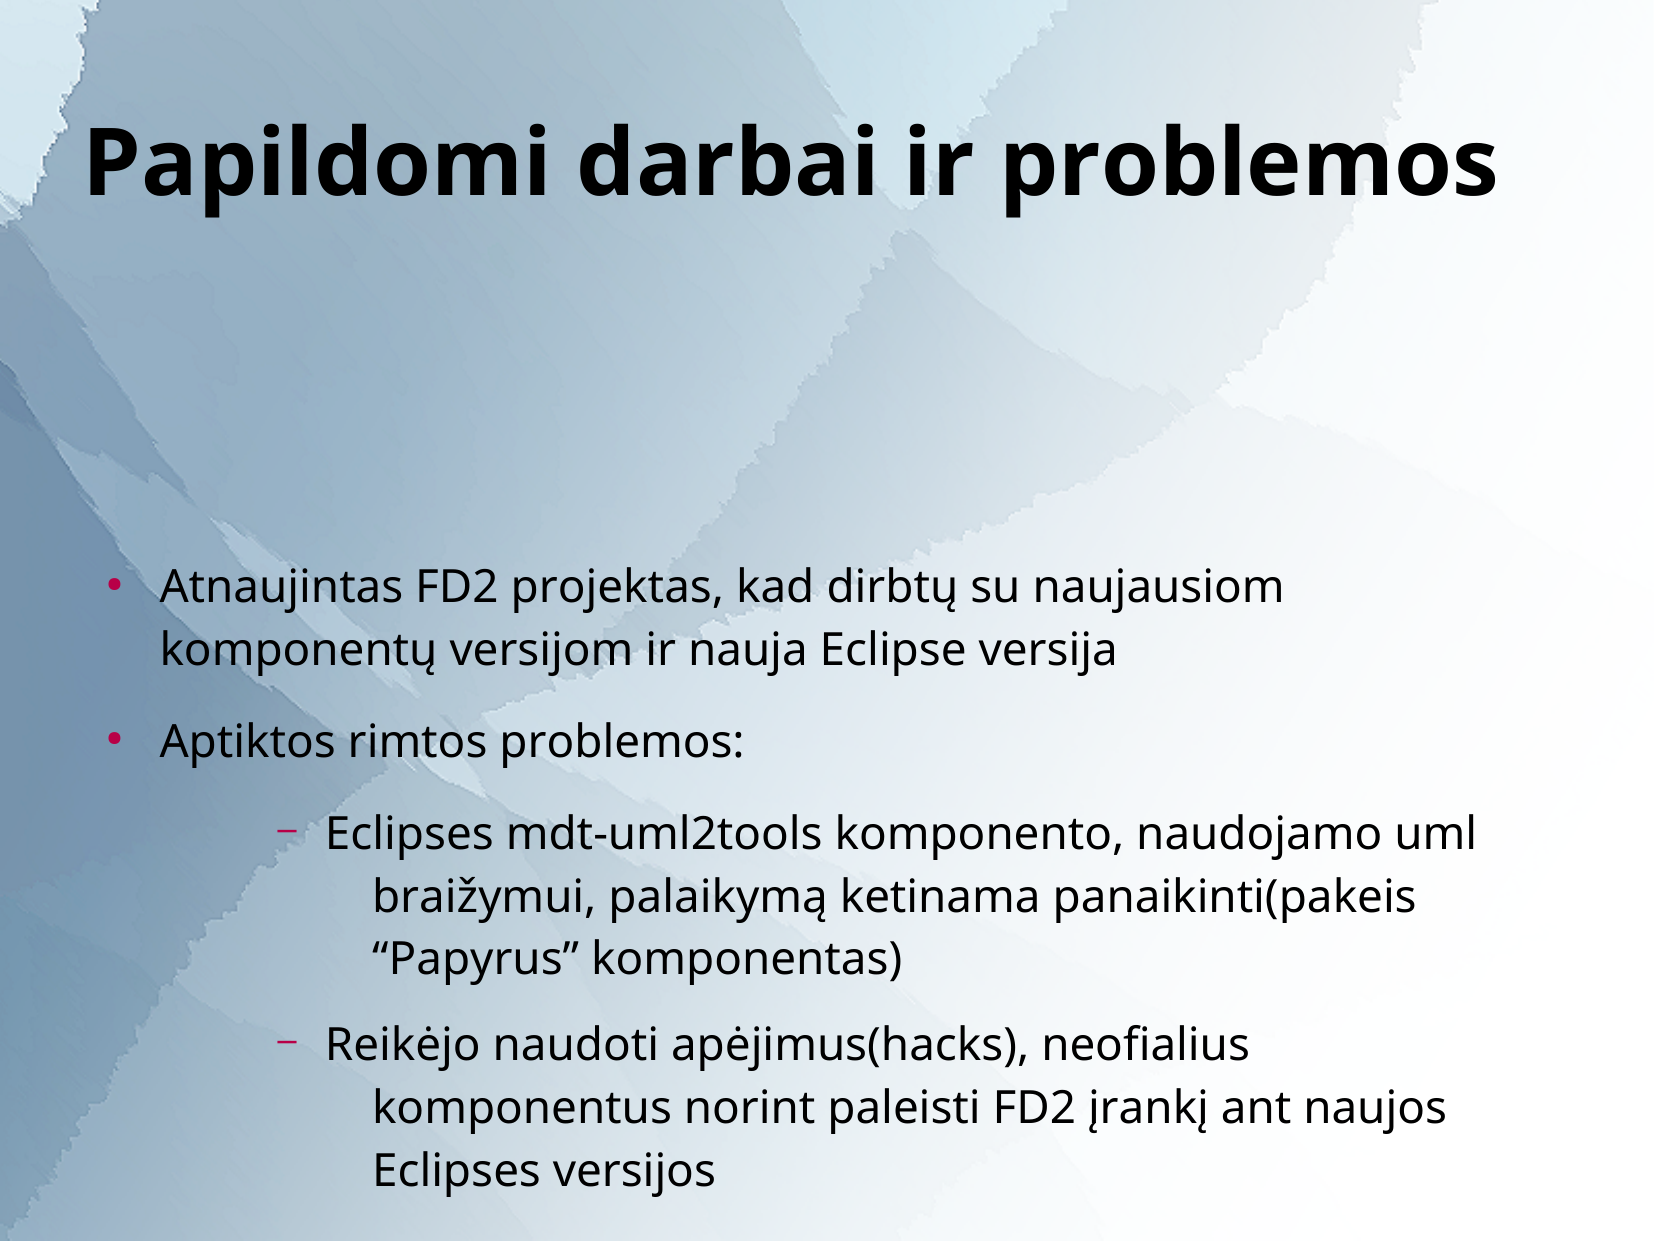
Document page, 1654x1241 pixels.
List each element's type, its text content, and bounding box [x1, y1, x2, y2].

picture [0, 0, 1654, 1241]
list Atnaujintas FD2 projektas, kad dirbtų su naujausiom komponentų versijom ir nauja Eclipse versija Aptiktos rimtos problemos: Eclipses mdt-uml2tools komponento, naudojamo uml braižymui, palaikymą ketinama panaikinti(pakeis “Papyrus” komponentas) Reikėjo naudoti apėjimus(hacks), neofialius komponentus norint paleisti FD2 įrankį ant naujos Eclipses versijos [88, 553, 1512, 1117]
title Papildomi darbai ir problemos [82, 49, 1571, 268]
